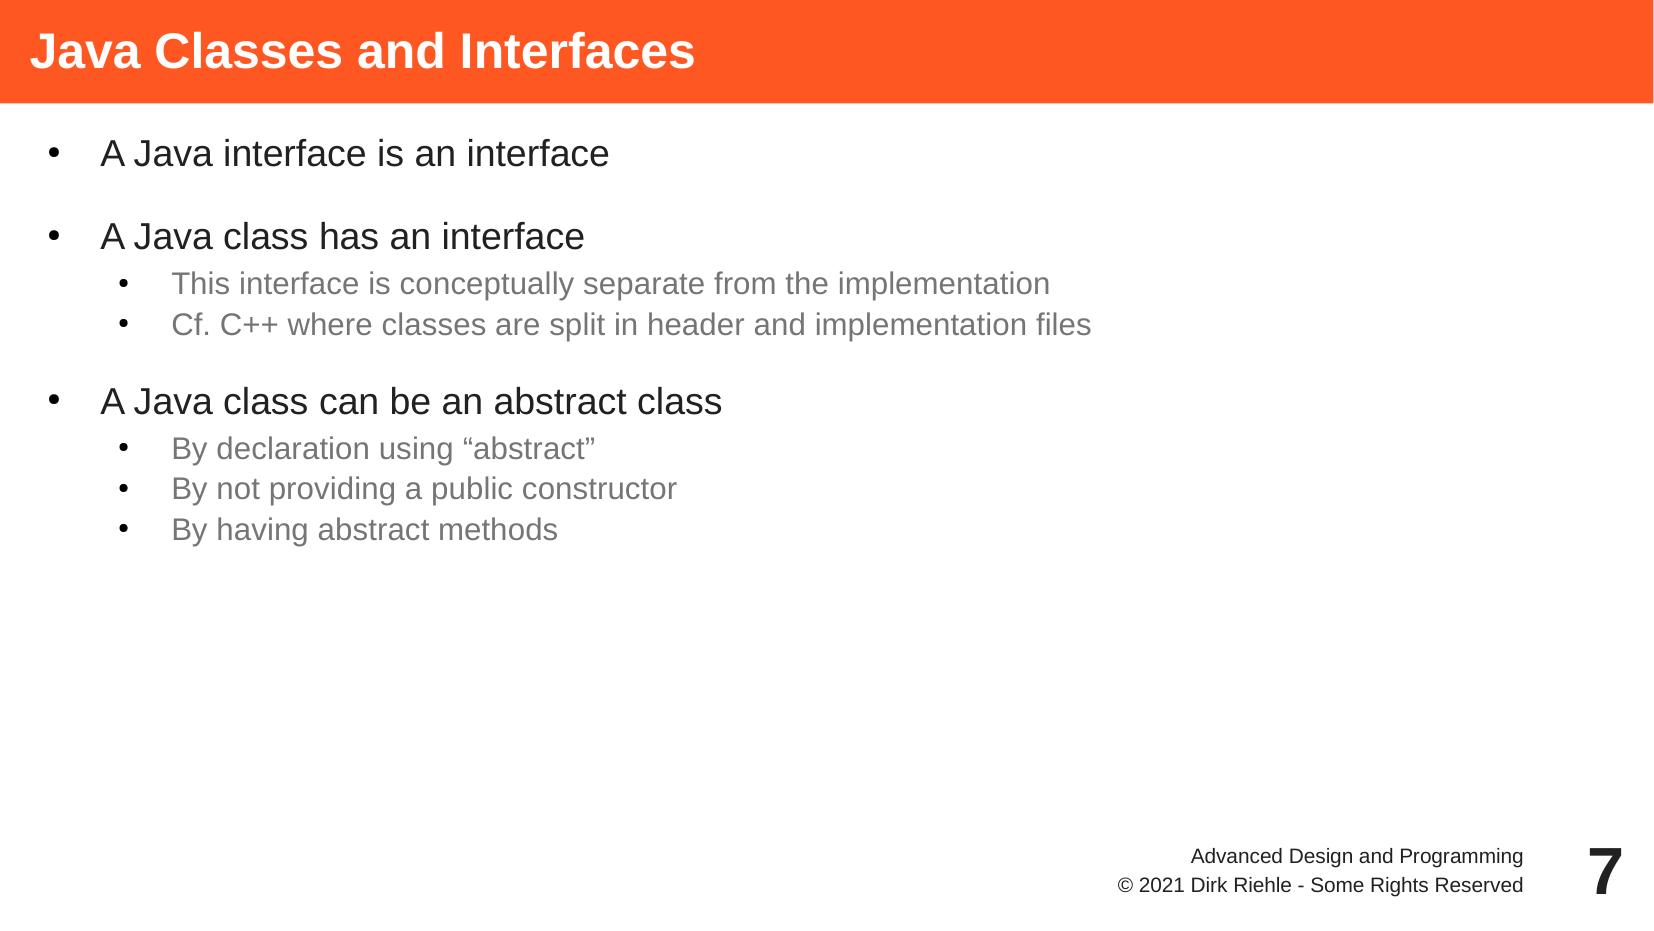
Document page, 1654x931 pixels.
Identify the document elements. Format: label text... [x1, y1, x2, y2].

list A Java interface is an interface A Java class has an interface This interface is conceptually separate from the implementation Cf. C++ where classes are split in header and implementation files A Java class can be an abstract class By declaration using “abstract” By not providing a public constructor By having abstract methods [29, 132, 1625, 813]
title Java Classes and Interfaces [0, 0, 1654, 104]
